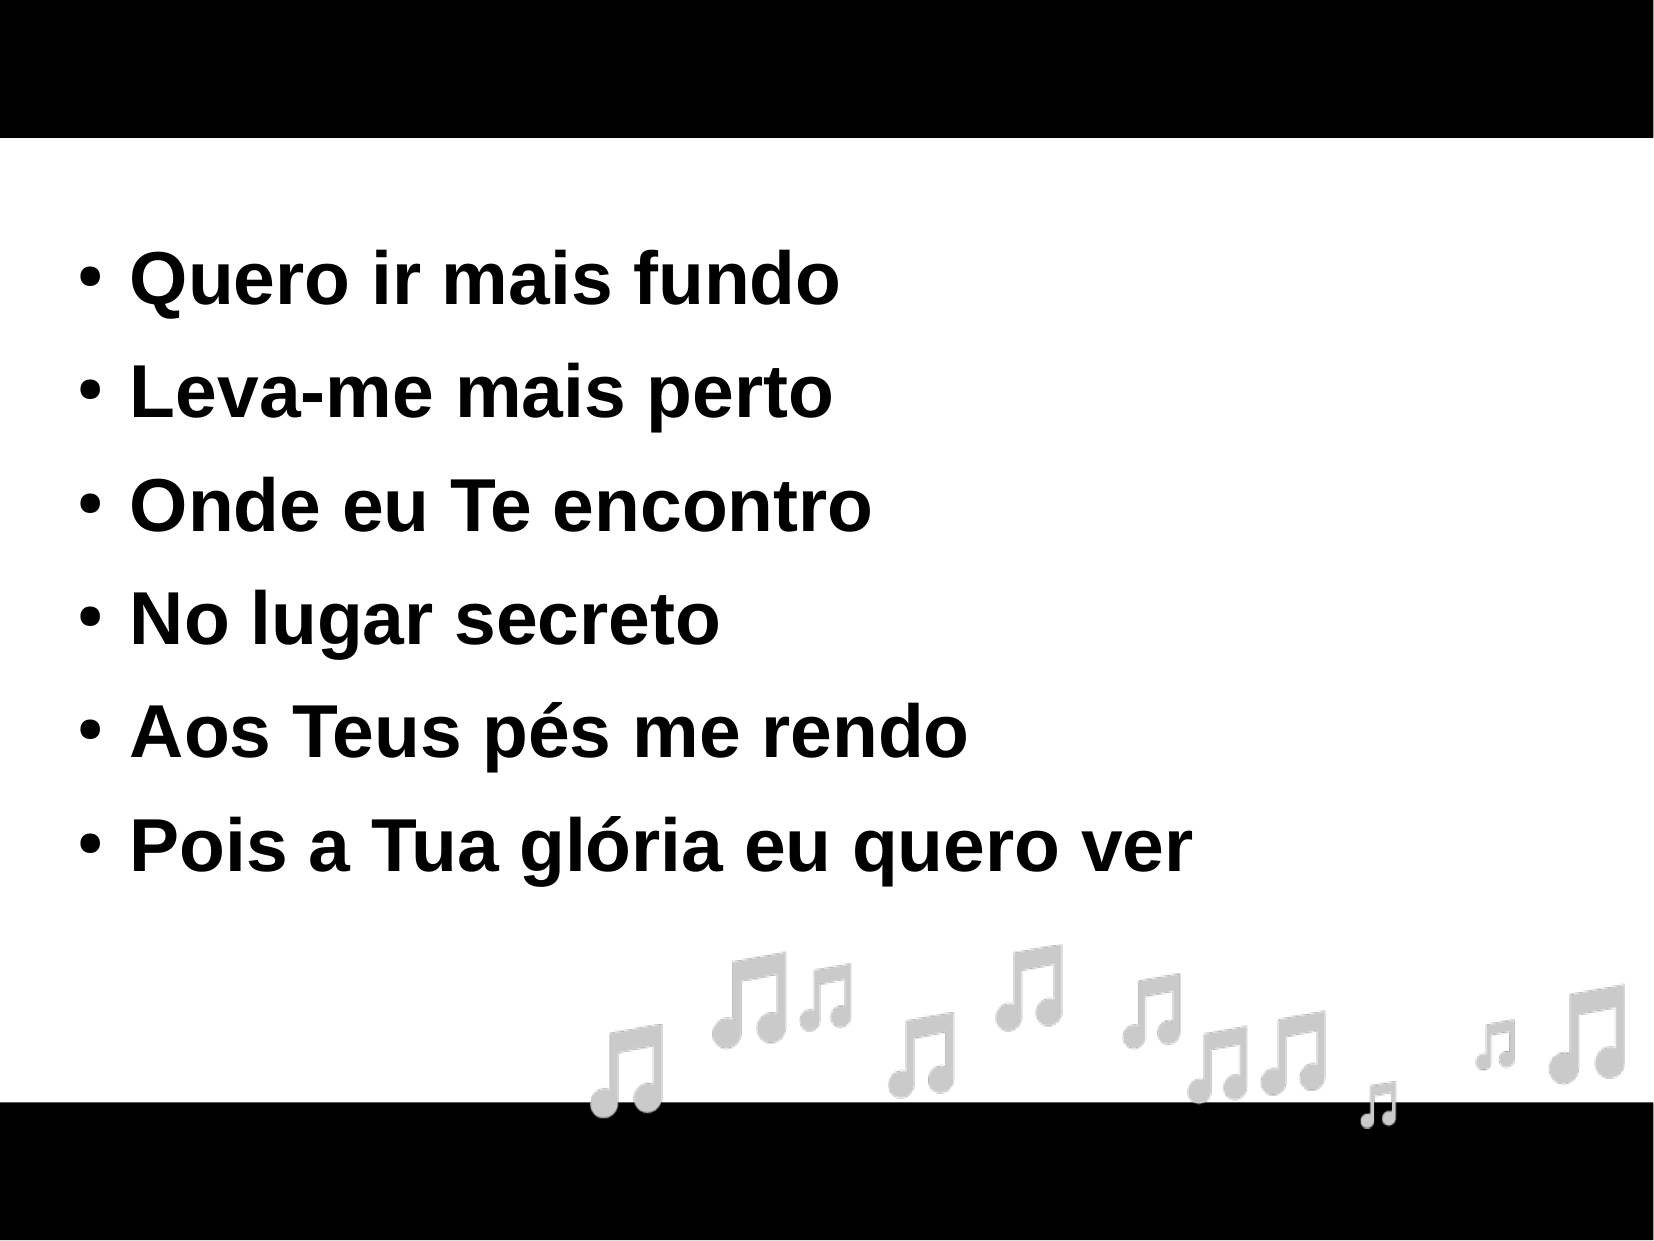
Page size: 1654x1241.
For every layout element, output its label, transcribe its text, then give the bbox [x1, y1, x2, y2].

list Quero ir mais fundo Leva-me mais perto Onde eu Te encontro No lugar secreto Aos Teus pés me rendo Pois a Tua glória eu quero ver [59, 236, 1595, 1024]
